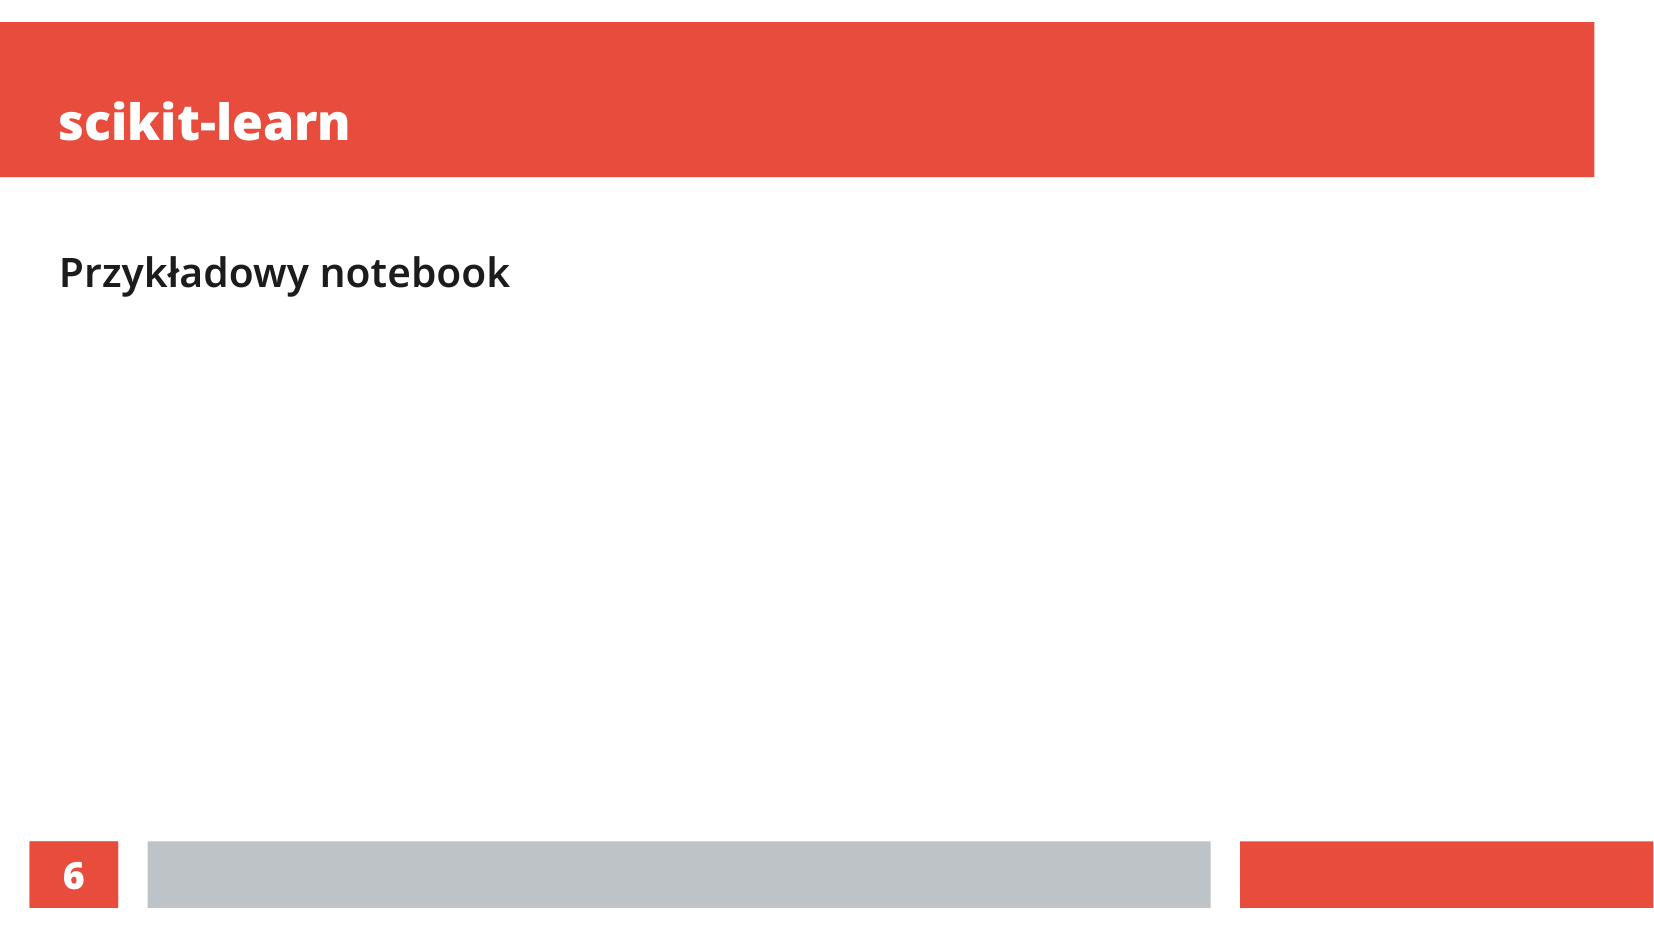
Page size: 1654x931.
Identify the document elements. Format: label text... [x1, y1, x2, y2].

list Przykładowy notebook [59, 243, 1565, 820]
title scikit-learn [59, 44, 1595, 156]
